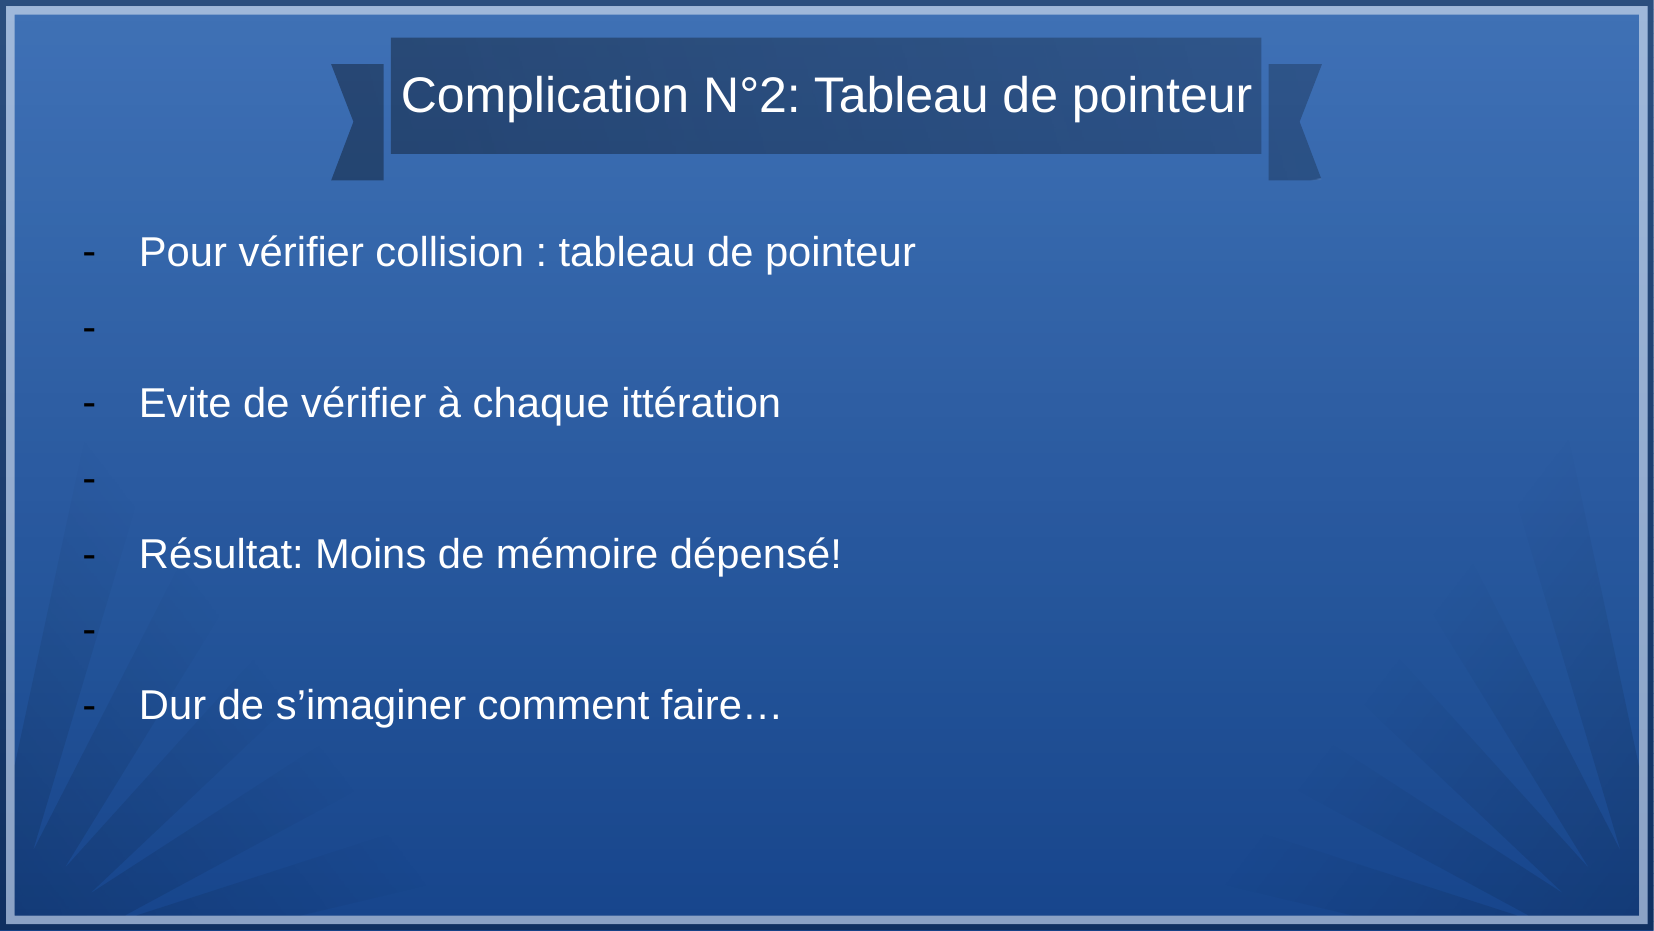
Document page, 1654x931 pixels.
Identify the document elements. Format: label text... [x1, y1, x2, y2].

text_box Pour vérifier collision : tableau de pointeur Evite de vérifier à chaque ittération Résultat: Moins de mémoire dépensé! Dur de s’imaginer comment faire… [82, 224, 1571, 848]
title Complication N°2: Tableau de pointeur [389, 33, 1264, 152]
